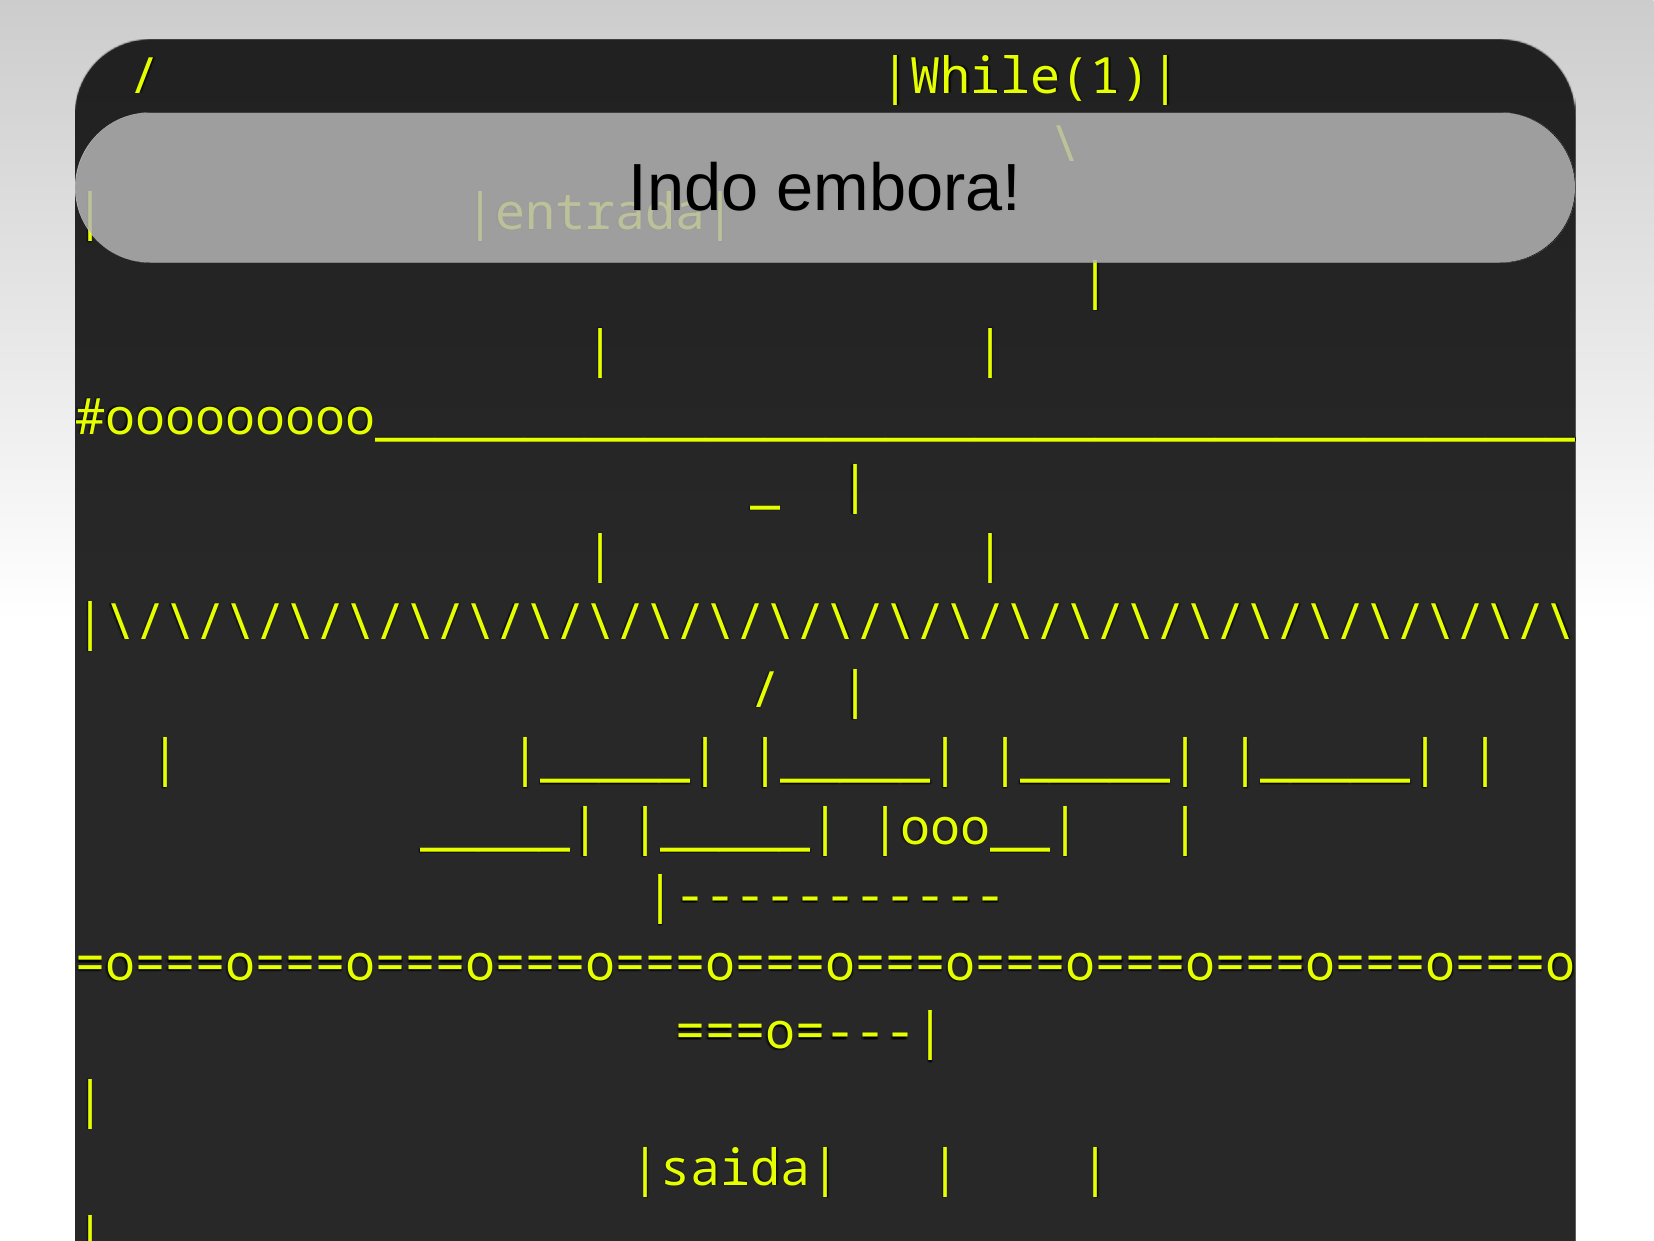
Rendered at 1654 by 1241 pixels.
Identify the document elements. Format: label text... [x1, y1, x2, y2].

text_box / |While(1)| \ | |entrada| | | | #ooooooooo_________________________________________ | | | |\/\/\/\/\/\/\/\/\/\/\/\/\/\/\/\/\/\/\/\/\/\/\/\/\/ | | |_____| |_____| |_____| |_____| |_____| |_____| |ooo__| | |-----------=o===o===o===o===o===o===o===o===o===o===o===o===o===o=---| | |saida| | | | |____oo___| | \ / [75, 475, 1576, 1038]
text_box Indo embora! [75, 112, 1576, 263]
